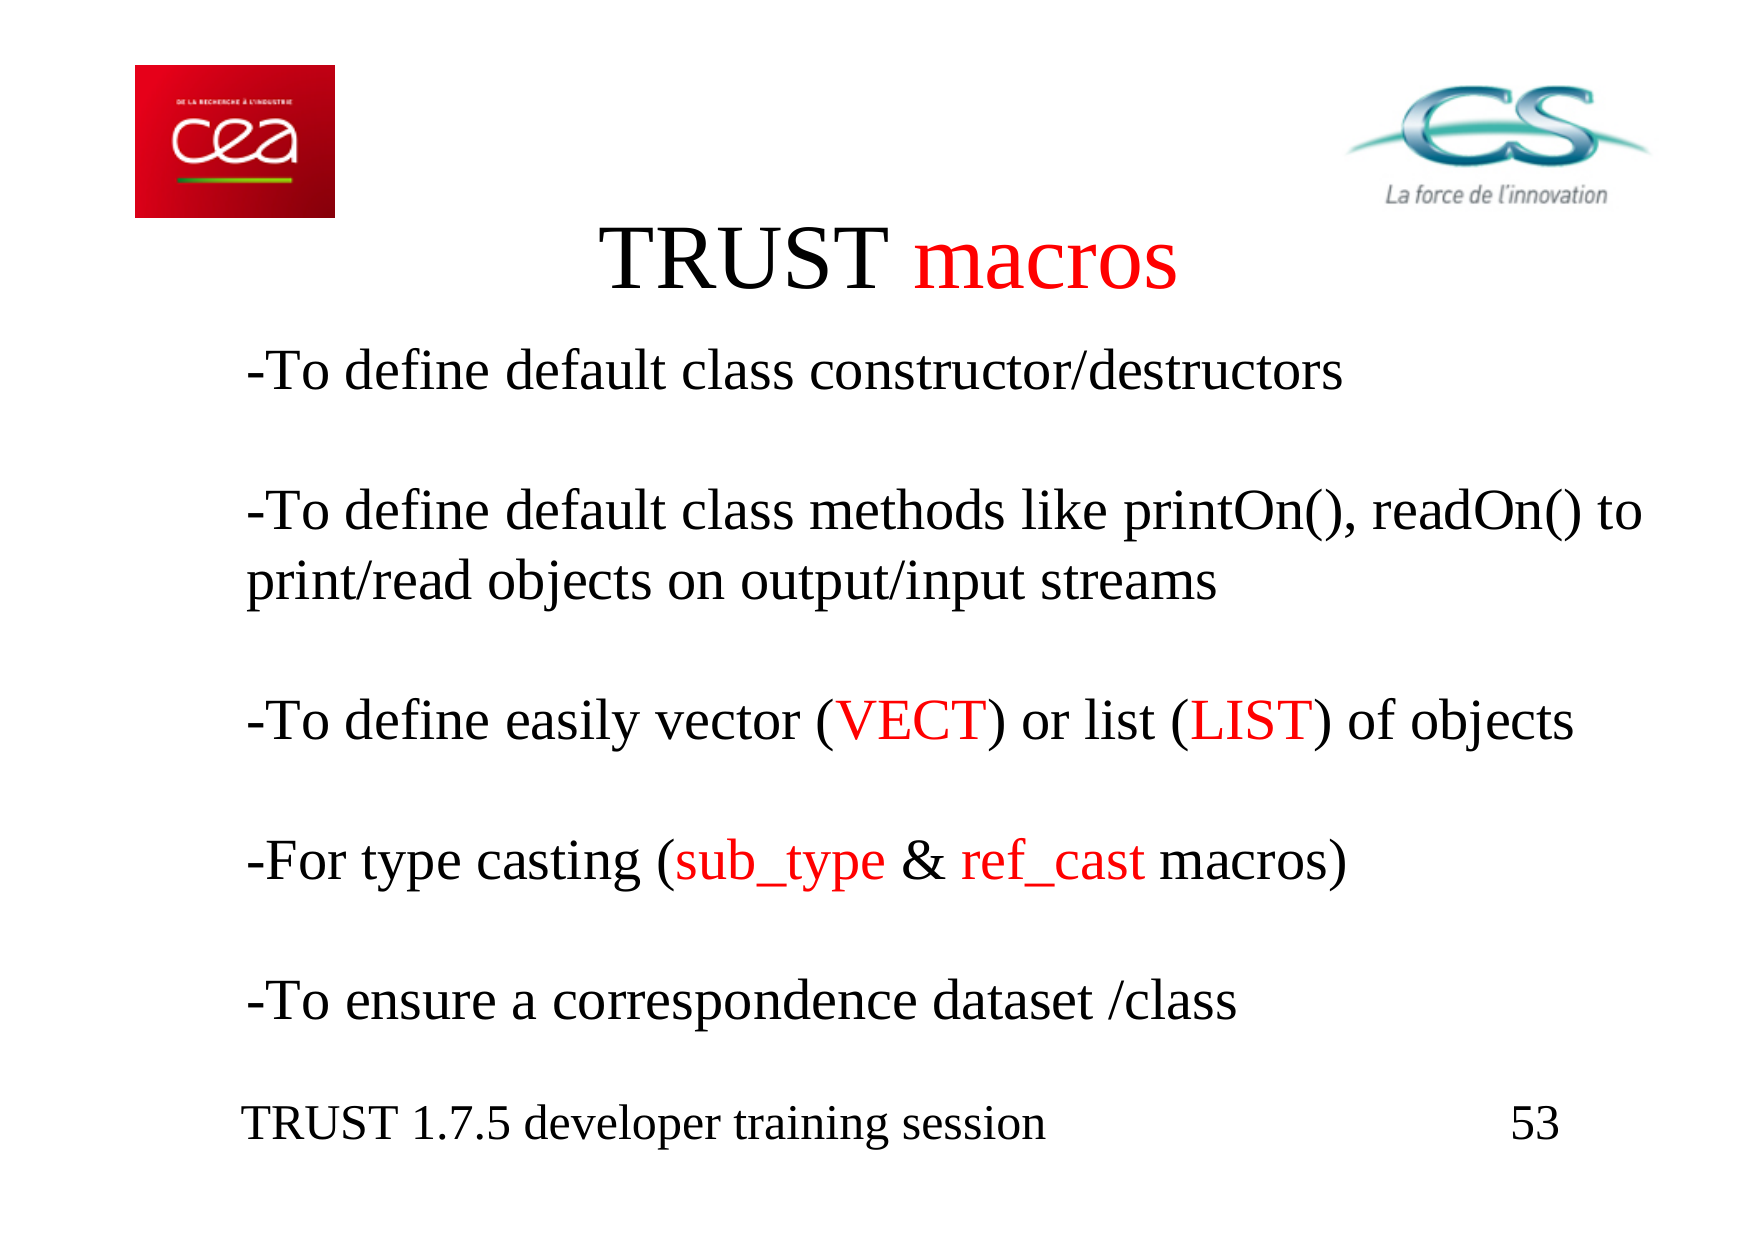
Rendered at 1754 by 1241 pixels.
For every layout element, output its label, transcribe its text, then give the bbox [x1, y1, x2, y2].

title TRUST macros [225, 134, 1576, 370]
text_box -To define default class constructor/destructors -To define default class methods like printOn(), readOn() to print/read objects on output/input streams -To define easily vector (VECT) or list (LIST) of objects -For type casting (sub_type & ref_cast macros) -To ensure a correspondence dataset /class [231, 323, 1685, 1040]
picture [135, 65, 335, 218]
picture [1340, 73, 1662, 218]
